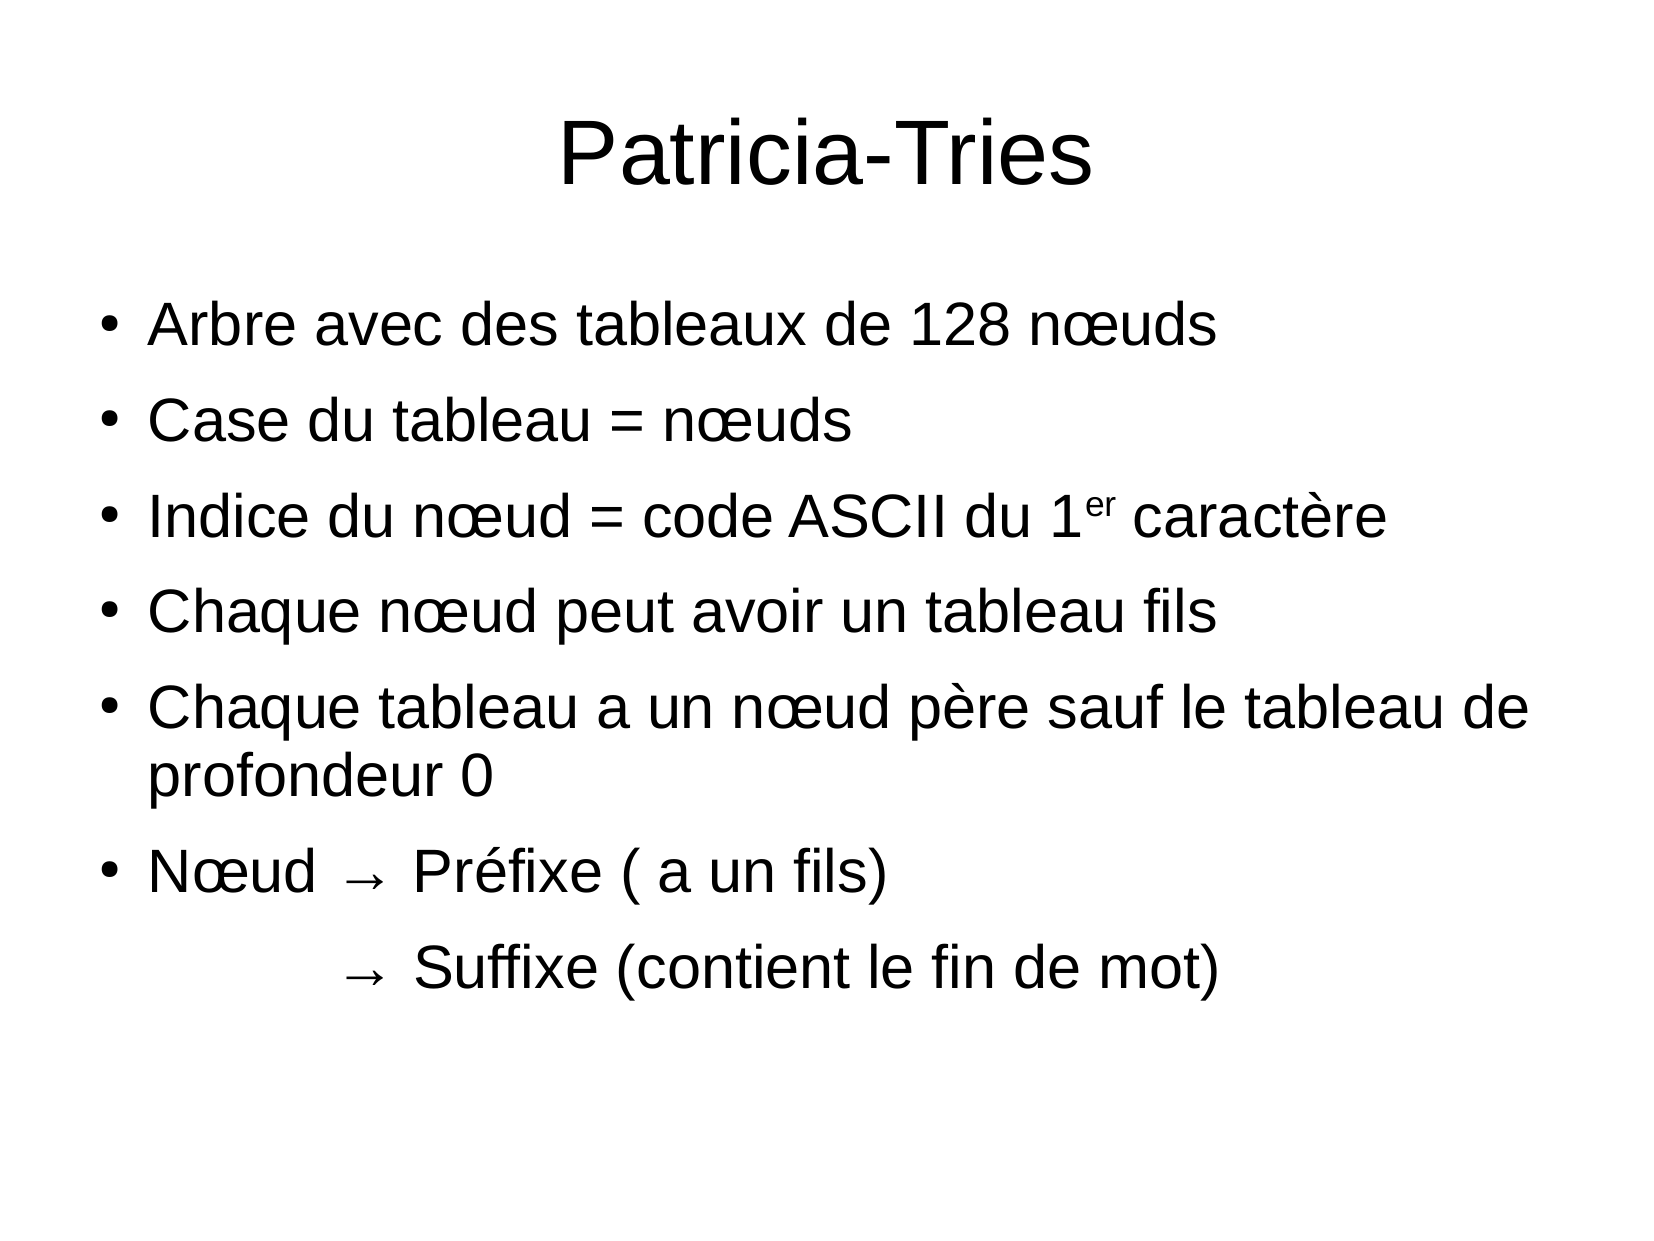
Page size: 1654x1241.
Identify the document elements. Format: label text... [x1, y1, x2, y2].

list Arbre avec des tableaux de 128 nœuds Case du tableau = nœuds Indice du nœud = code ASCII du 1er caractère Chaque nœud peut avoir un tableau fils Chaque tableau a un nœud père sauf le tableau de profondeur 0 Nœud → Préfixe ( a un fils) → Suffixe (contient le fin de mot) [82, 290, 1571, 1010]
title Patricia-Tries [82, 49, 1571, 257]
